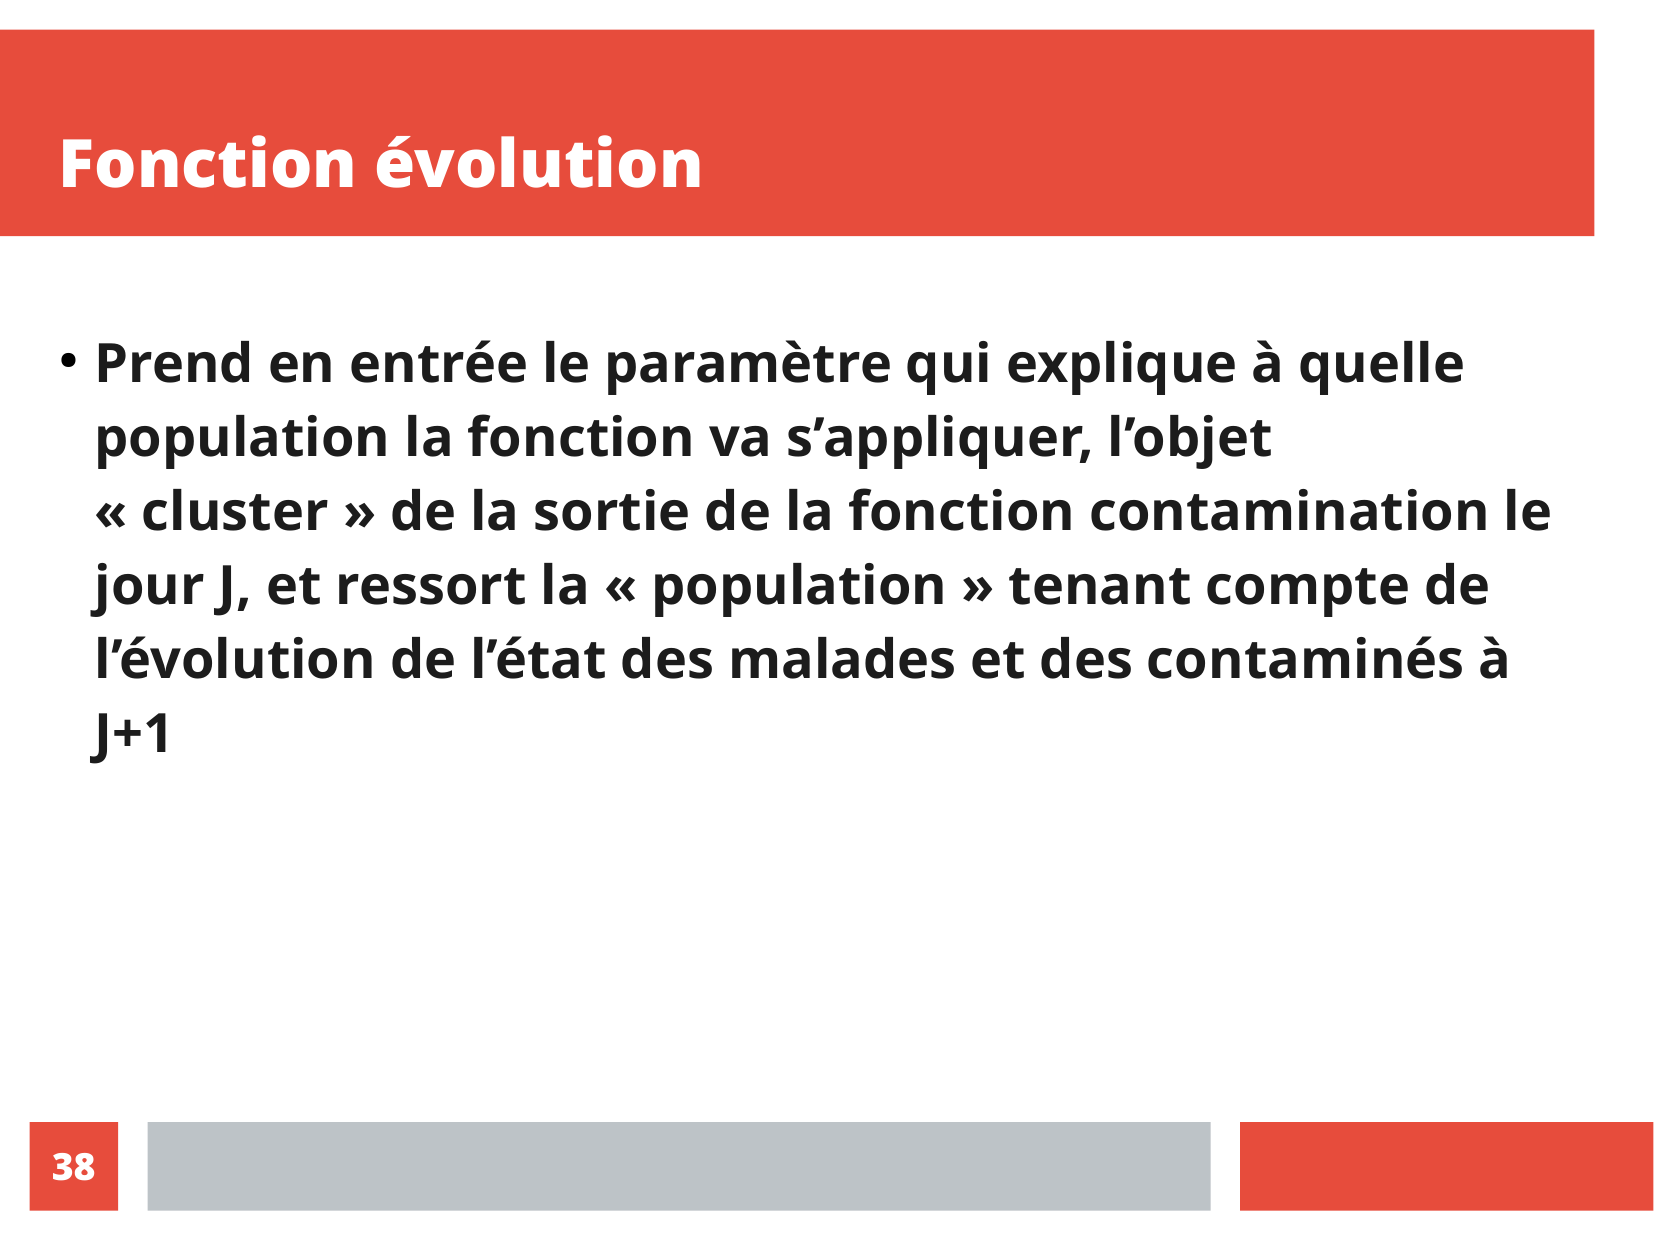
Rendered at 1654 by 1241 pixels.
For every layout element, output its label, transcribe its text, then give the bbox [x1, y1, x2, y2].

list Prend en entrée le paramètre qui explique à quelle population la fonction va s’appliquer, l’objet « cluster » de la sortie de la fonction contamination le jour J, et ressort la « population » tenant compte de l’évolution de l’état des malades et des contaminés à J+1 [59, 324, 1565, 1093]
title Fonction évolution [59, 59, 1595, 207]
